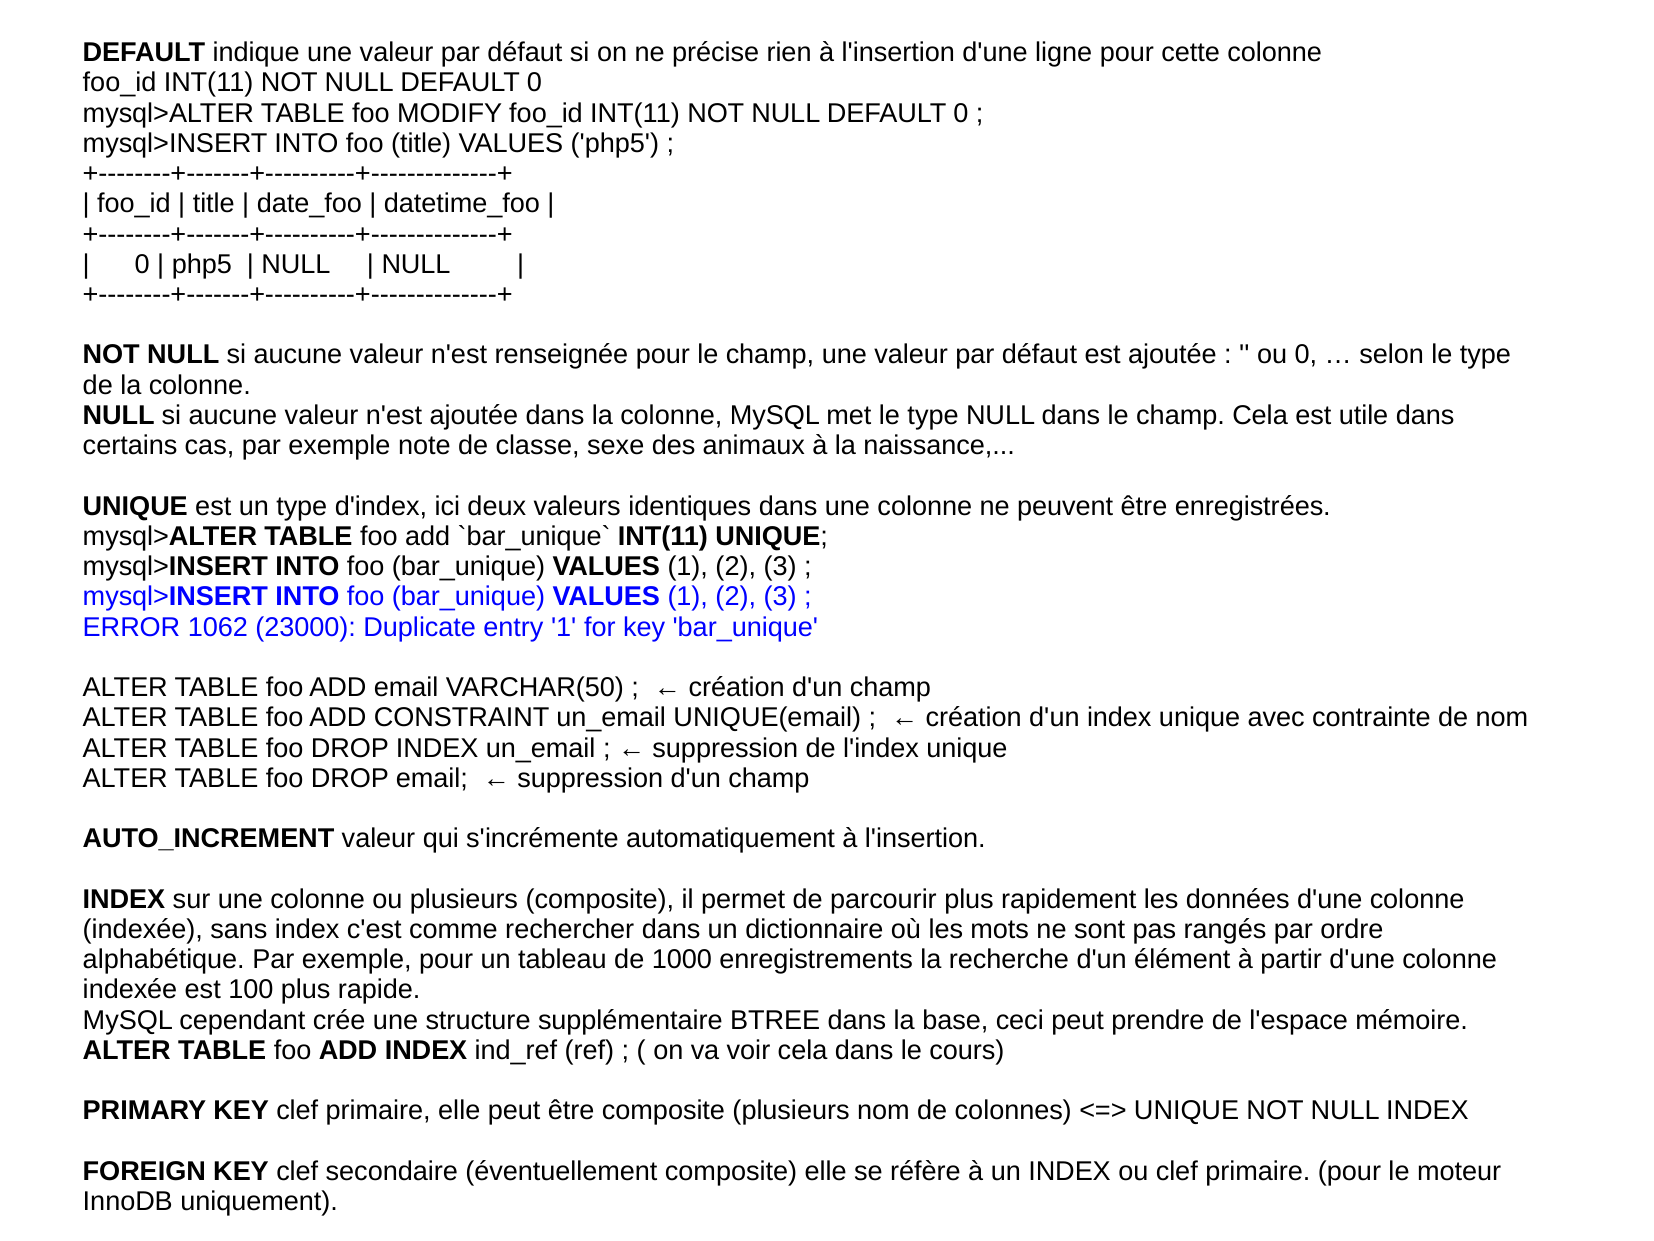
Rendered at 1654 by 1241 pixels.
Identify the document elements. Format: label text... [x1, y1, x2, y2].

subtitle DEFAULT indique une valeur par défaut si on ne précise rien à l'insertion d'une ligne pour cette colonne foo_id INT(11) NOT NULL DEFAULT 0 mysql>ALTER TABLE foo MODIFY foo_id INT(11) NOT NULL DEFAULT 0 ; mysql>INSERT INTO foo (title) VALUES ('php5') ; +--------+-------+----------+--------------+ | foo_id | title | date_foo | datetime_foo | +--------+-------+----------+--------------+ | 0 | php5 | NULL | NULL | +--------+-------+----------+--------------+ NOT NULL si aucune valeur n'est renseignée pour le champ, une valeur par défaut est ajoutée : '' ou 0, … selon le type de la colonne. NULL si aucune valeur n'est ajoutée dans la colonne, MySQL met le type NULL dans le champ. Cela est utile dans certains cas, par exemple note de classe, sexe des animaux à la naissance,... UNIQUE est un type d'index, ici deux valeurs identiques dans une colonne ne peuvent être enregistrées. mysql>ALTER TABLE foo add `bar_unique` INT(11) UNIQUE; mysql>INSERT INTO foo (bar_unique) VALUES (1), (2), (3) ; mysql>INSERT INTO foo (bar_unique) VALUES (1), (2), (3) ; ERROR 1062 (23000): Duplicate entry '1' for key 'bar_unique' ALTER TABLE foo ADD email VARCHAR(50) ; ← création d'un champ ALTER TABLE foo ADD CONSTRAINT un_email UNIQUE(email) ; ← création d'un index unique avec contrainte de nom ALTER TABLE foo DROP INDEX un_email ; ← suppression de l'index unique ALTER TABLE foo DROP email; ← suppression d'un champ AUTO_INCREMENT valeur qui s'incrémente automatiquement à l'insertion. INDEX sur une colonne ou plusieurs (composite), il permet de parcourir plus rapidement les données d'une colonne (indexée), sans index c'est comme rechercher dans un dictionnaire où les mots ne sont pas rangés par ordre alphabétique. Par exemple, pour un tableau de 1000 enregistrements la recherche d'un élément à partir d'une colonne indexée est 100 plus rapide. MySQL cependant crée une structure supplémentaire BTREE dans la base, ceci peut prendre de l'espace mémoire. ALTER TABLE foo ADD INDEX ind_ref (ref) ; ( on va voir cela dans le cours) PRIMARY KEY clef primaire, elle peut être composite (plusieurs nom de colonnes) <=> UNIQUE NOT NULL INDEX FOREIGN KEY clef secondaire (éventuellement composite) elle se réfère à un INDEX ou clef primaire. (pour le moteur InnoDB uniquement). [82, 0, 1538, 1241]
